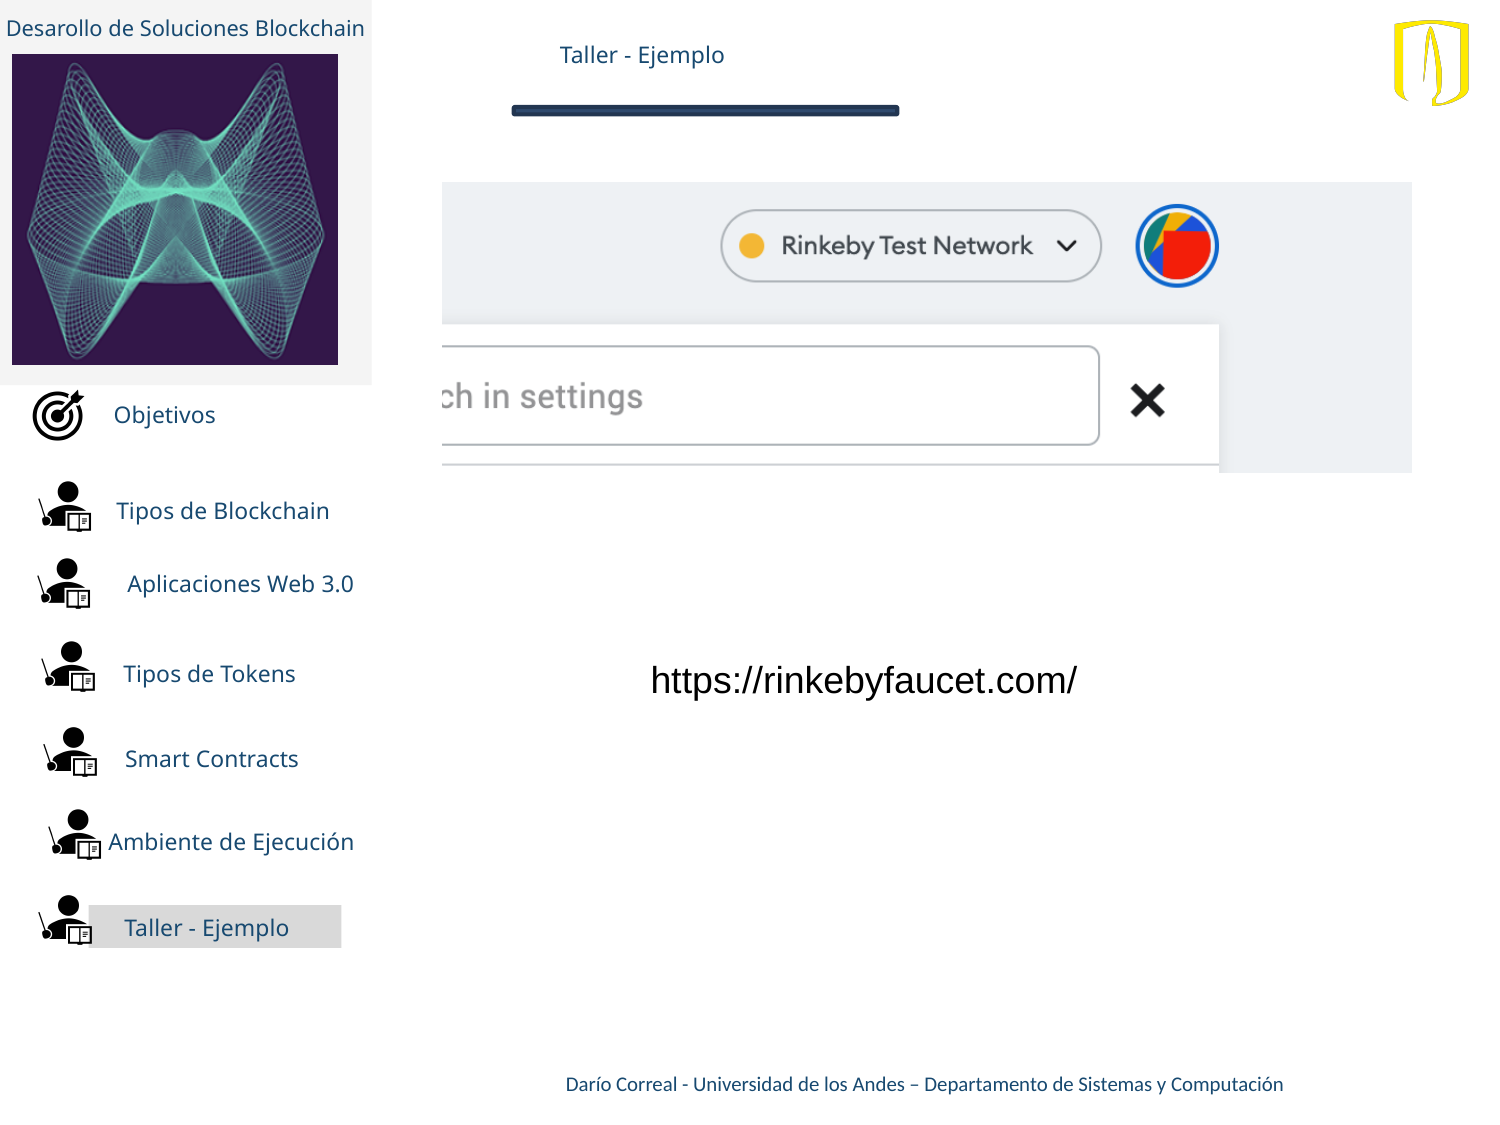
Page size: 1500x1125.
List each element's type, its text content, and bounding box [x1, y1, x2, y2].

text_box [100, 905, 109, 948]
picture [12, 54, 338, 365]
picture [37, 472, 99, 535]
text_box Aplicaciones Web 3.0 [112, 562, 370, 605]
text_box [305, 905, 342, 948]
text_box Taller - Ejemplo [109, 905, 305, 949]
picture [40, 632, 103, 695]
picture [37, 886, 100, 948]
picture [36, 549, 98, 612]
picture [47, 800, 109, 863]
text_box Smart Contracts [110, 737, 314, 781]
picture [1387, 19, 1476, 107]
text_box Taller - Ejemplo [544, 32, 740, 76]
text_box Objetivos [98, 393, 231, 437]
text_box Ambiente de Ejecución [63, 820, 370, 863]
text_box https://rinkebyfaucet.com/ [635, 651, 1093, 709]
text_box Darío Correal - Universidad de los Andes – Departamento de Sistemas y Computación [551, 1062, 1300, 1103]
picture [442, 182, 1412, 473]
text_box Tipos de Tokens [108, 652, 312, 695]
text_box [513, 107, 898, 115]
text_box Tipos de Blockchain [101, 489, 346, 532]
picture [42, 718, 105, 780]
picture [27, 384, 90, 446]
